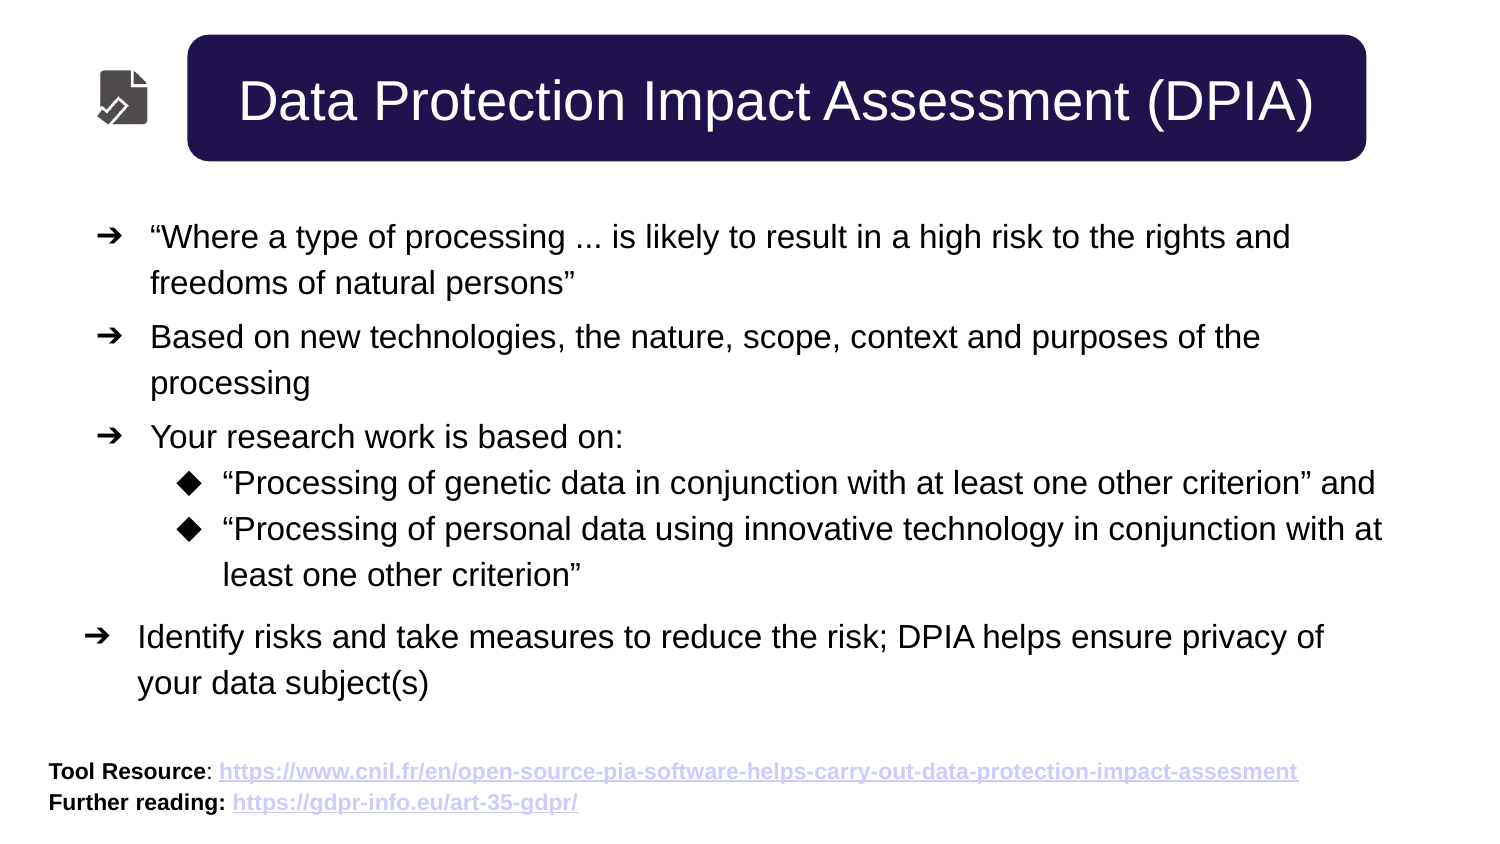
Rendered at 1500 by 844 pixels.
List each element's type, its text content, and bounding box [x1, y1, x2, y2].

text_box “Where a type of processing ... is likely to result in a high risk to the rights and freedoms of natural persons” [75, 195, 1404, 295]
text_box Identify risks and take measures to reduce the risk; DPIA helps ensure privacy of your data subject(s) [62, 595, 1392, 690]
text_box Tool Resource: https://www.cnil.fr/en/open-source-pia-software-helps-carry-out-data-protection-impact-assesment Further reading: https://gdpr-info.eu/art-35-gdpr/ [33, 737, 1455, 831]
text_box Based on new technologies, the nature, scope, context and purposes of the processing [75, 295, 1404, 395]
text_box Your research work is based on: “Processing of genetic data in conjunction with at least one other criterion” and “Processing of personal data using innovative technology in conjunction with at least one other criterion” [75, 395, 1404, 596]
picture [71, 55, 166, 146]
text_box Data Protection Impact Assessment (DPIA) [188, 35, 1366, 161]
